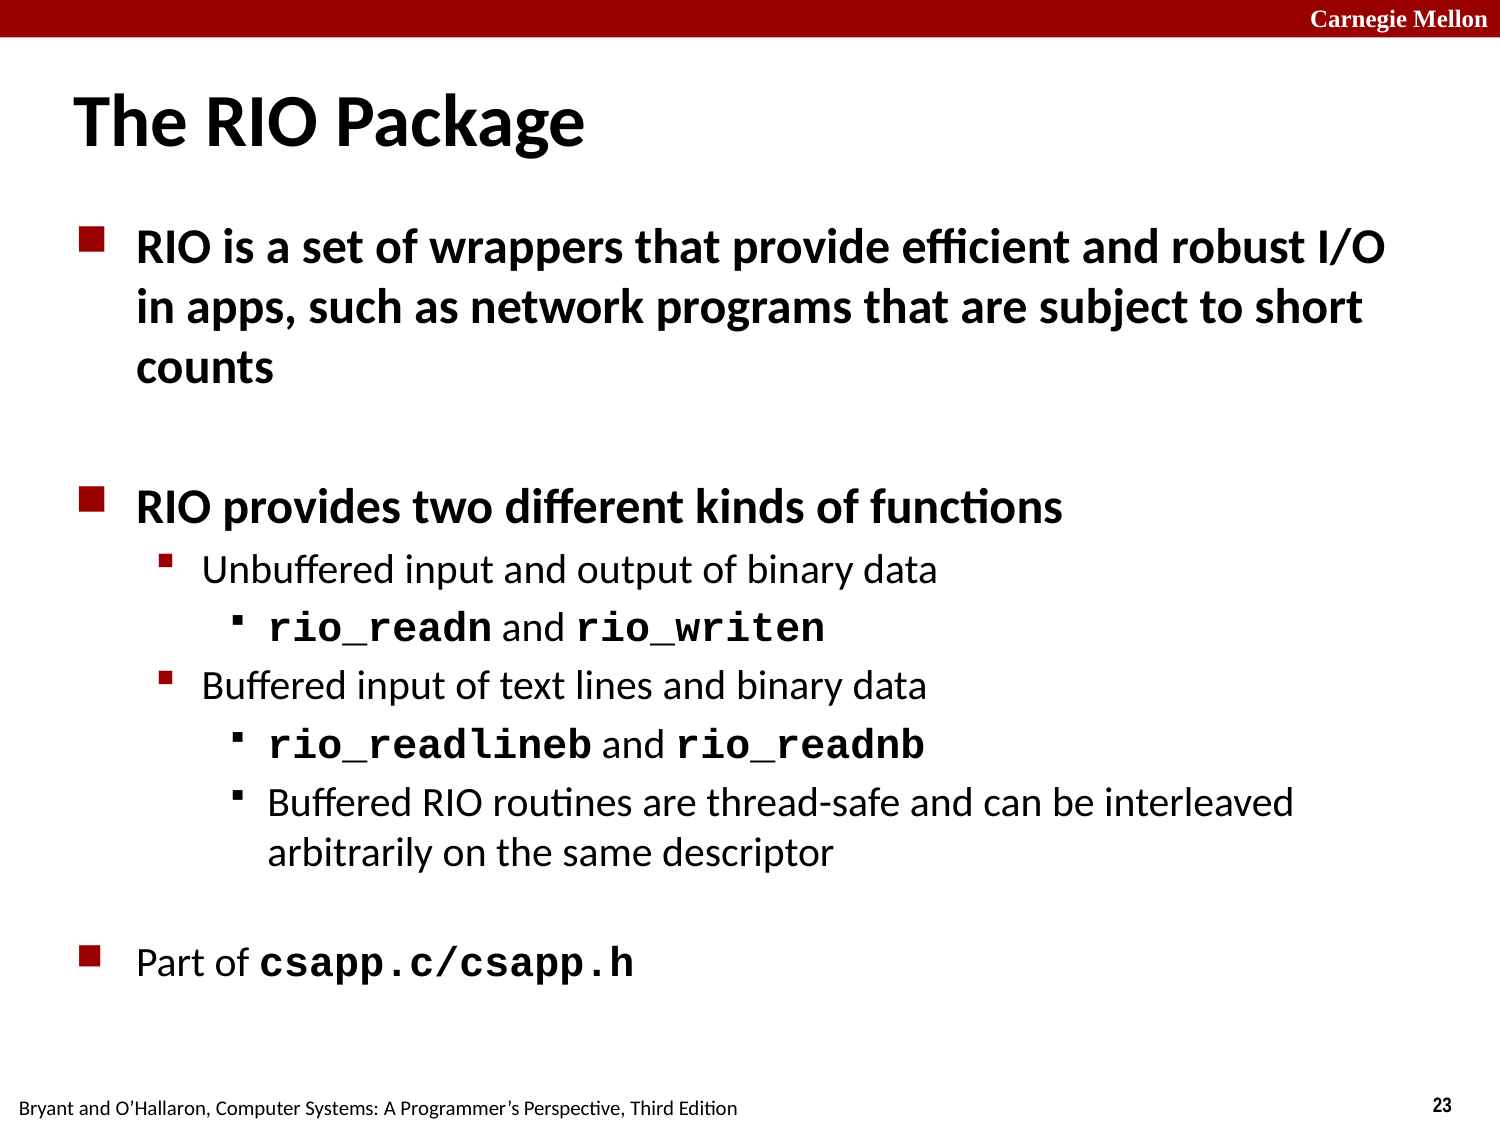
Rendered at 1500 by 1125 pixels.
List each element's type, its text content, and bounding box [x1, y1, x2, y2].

text_box The RIO Package [58, 53, 1304, 179]
text_box RIO is a set of wrappers that provide efficient and robust I/O in apps, such as network programs that are subject to short counts RIO provides two different kinds of functions Unbuffered input and output of binary data rio_readn and rio_writen Buffered input of text lines and binary data rio_readlineb and rio_readnb Buffered RIO routines are thread-safe and can be interleaved arbitrarily on the same descriptor Part of csapp.c/csapp.h [65, 205, 1438, 1022]
